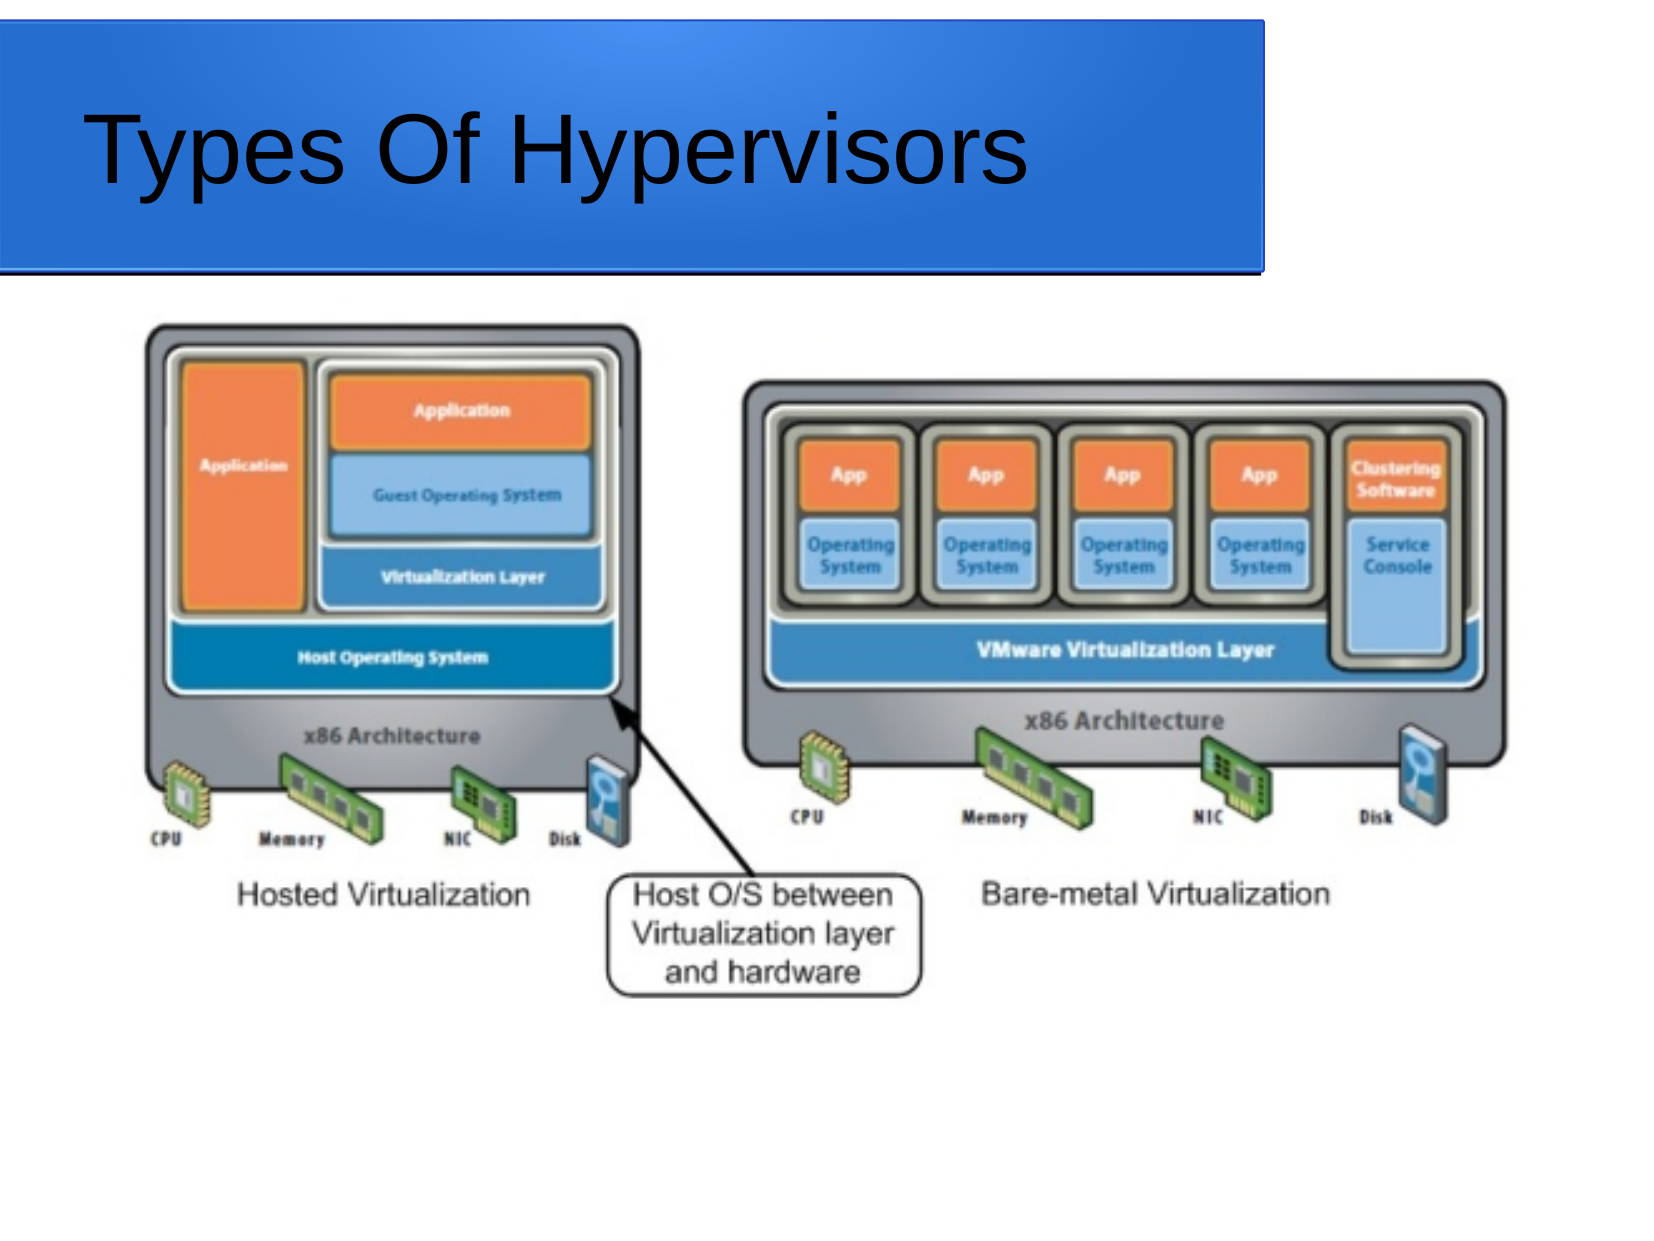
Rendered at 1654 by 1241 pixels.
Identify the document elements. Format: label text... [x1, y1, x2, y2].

picture [118, 299, 1535, 1019]
title Types Of Hypervisors [82, 47, 1235, 252]
